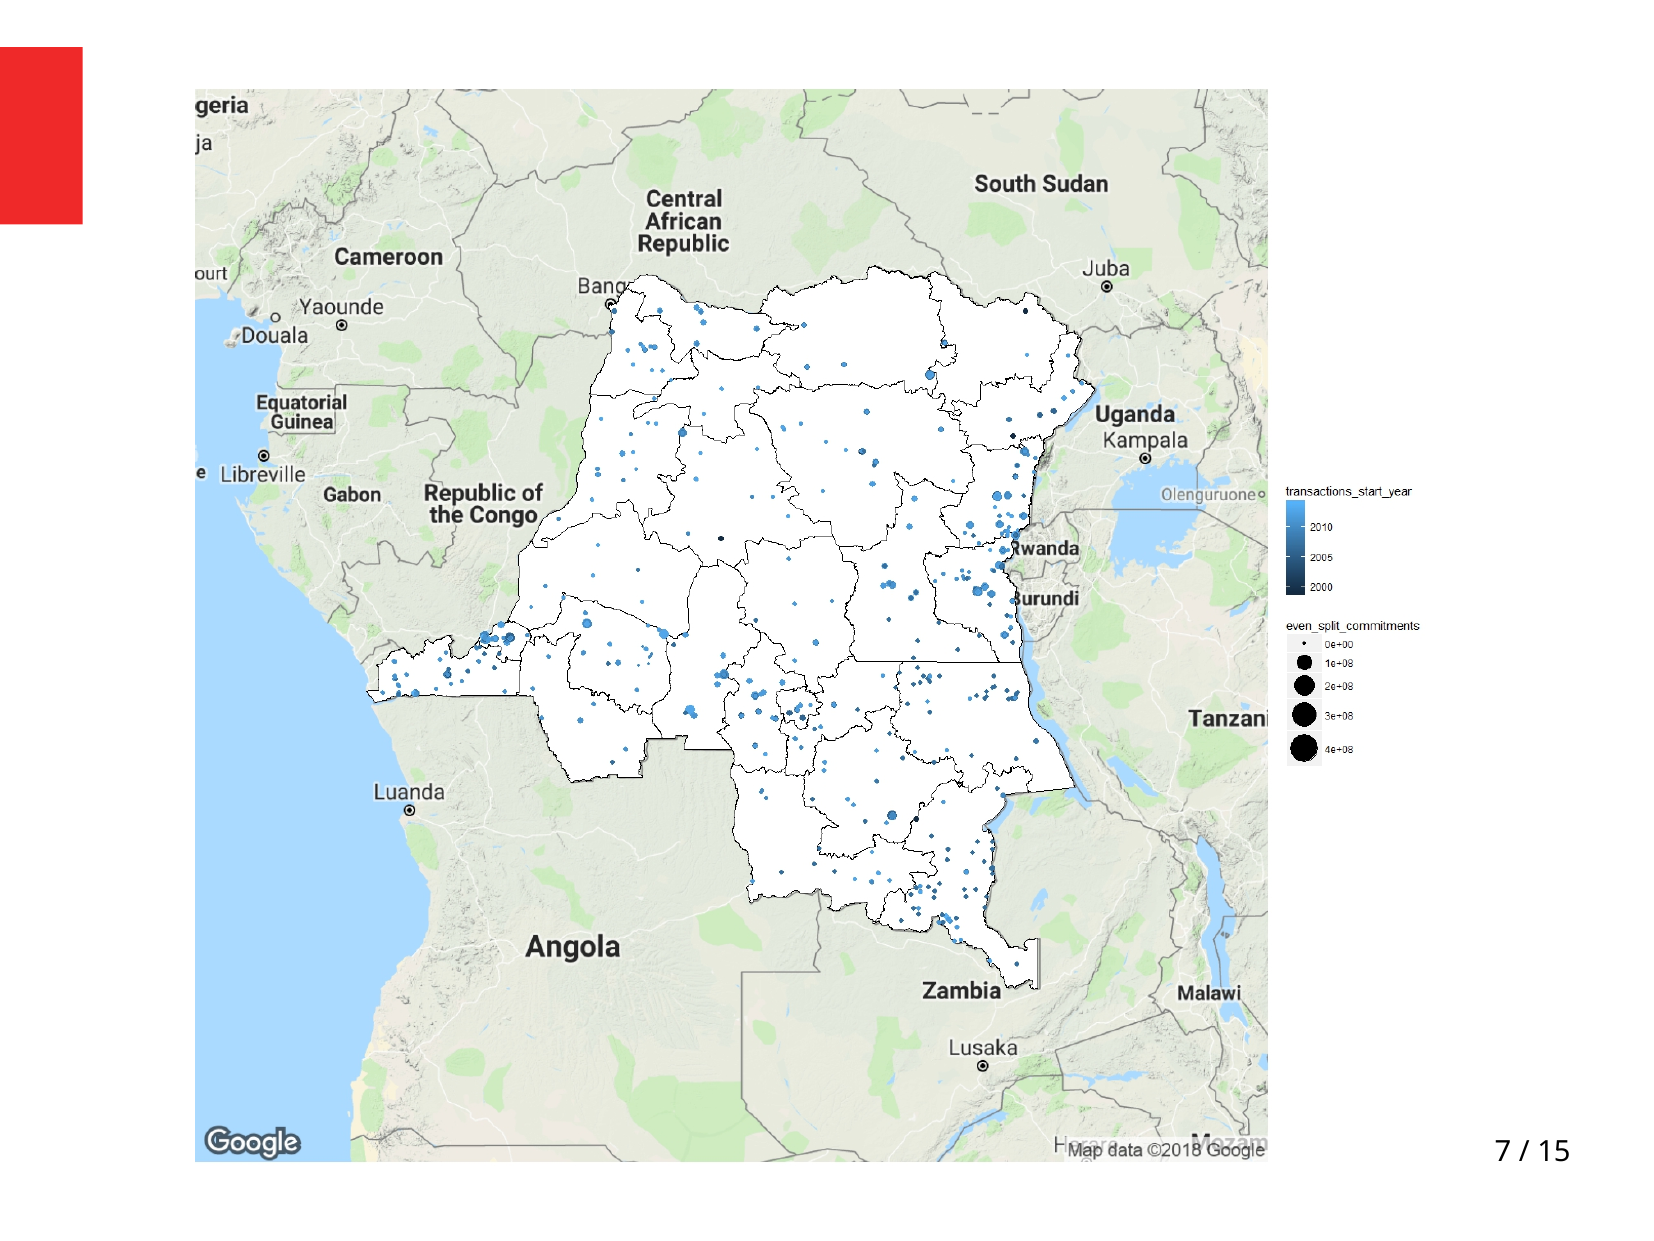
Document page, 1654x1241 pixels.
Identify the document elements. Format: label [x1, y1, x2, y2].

picture [195, 10, 1426, 1241]
